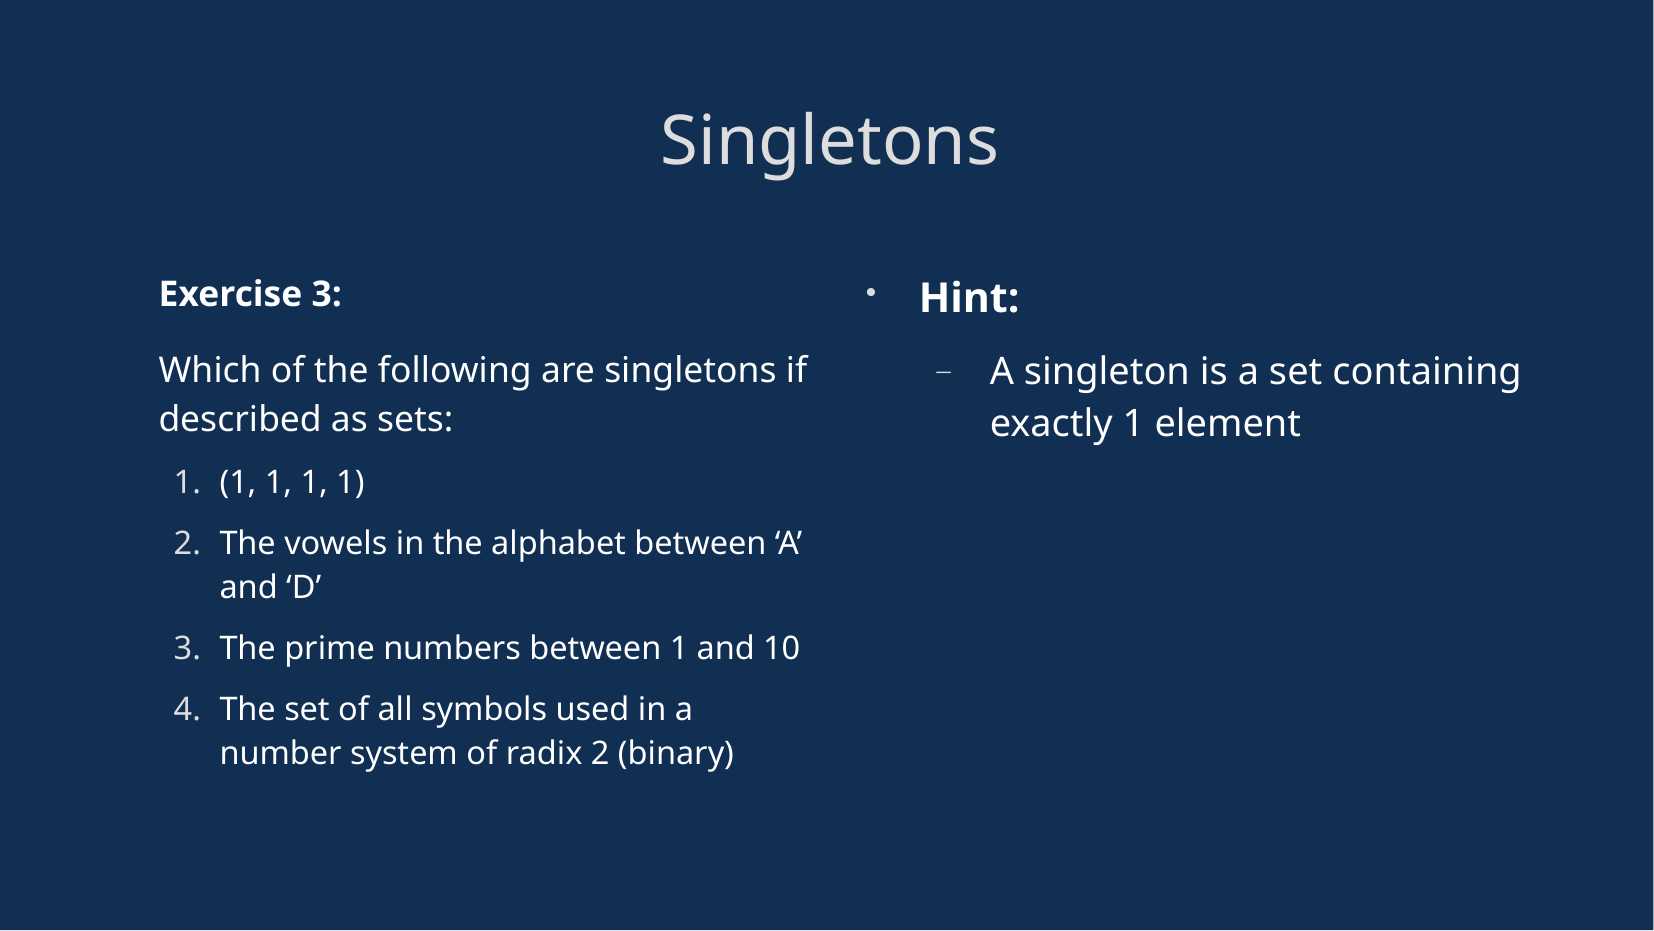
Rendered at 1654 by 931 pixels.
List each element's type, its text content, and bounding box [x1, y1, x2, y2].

list Exercise 3: Which of the following are singletons if described as sets: (1, 1, 1, 1) The vowels in the alphabet between ‘A’ and ‘D’ The prime numbers between 1 and 10 The set of all symbols used in a number system of radix 2 (binary) [97, 268, 813, 806]
list Hint: A singleton is a set containing exactly 1 element [848, 268, 1563, 806]
title Singletons [97, 56, 1563, 220]
